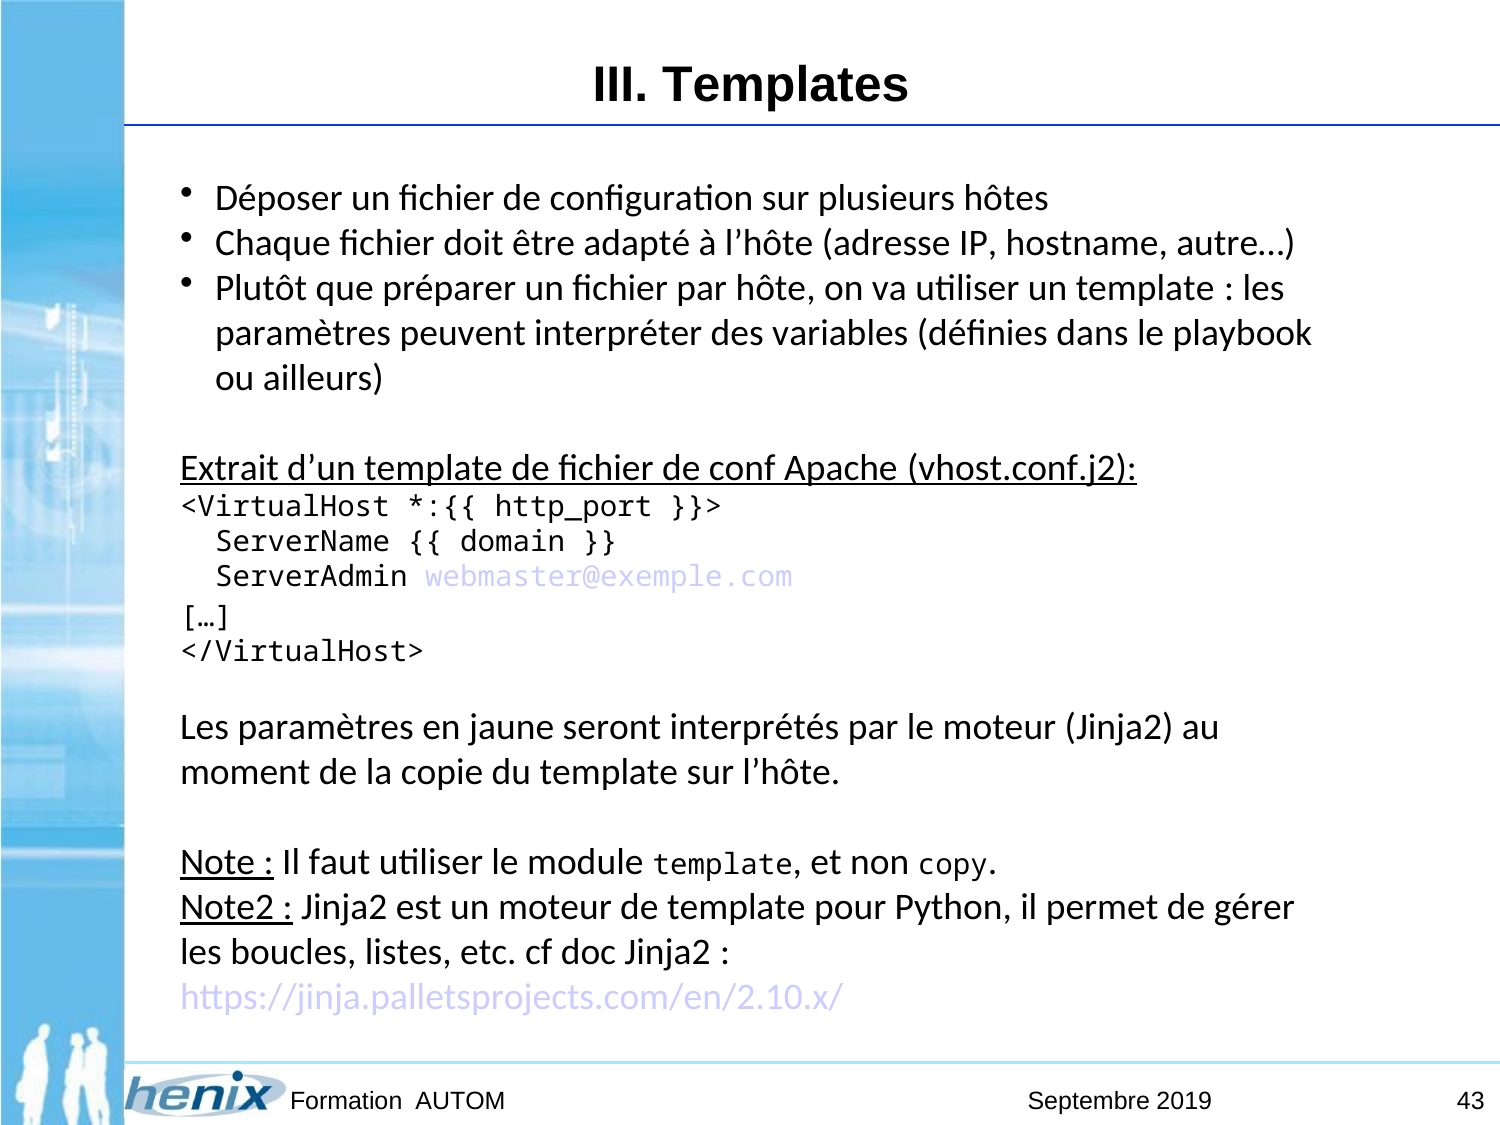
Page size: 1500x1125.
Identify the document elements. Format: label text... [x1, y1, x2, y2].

picture [0, 0, 126, 1125]
text_box Déposer un fichier de configuration sur plusieurs hôtes Chaque fichier doit être adapté à l’hôte (adresse IP, hostname, autre…) Plutôt que préparer un fichier par hôte, on va utiliser un template : les paramètres peuvent interpréter des variables (définies dans le playbook ou ailleurs) Extrait d’un template de fichier de conf Apache (vhost.conf.j2): <VirtualHost *:{{ http_port }}> ServerName {{ domain }} ServerAdmin webmaster@exemple.com […] </VirtualHost> Les paramètres en jaune seront interprétés par le moteur (Jinja2) au moment de la copie du template sur l’hôte. Note : Il faut utiliser le module template, et non copy. Note2 : Jinja2 est un moteur de template pour Python, il permet de gérer les boucles, listes, etc. cf doc Jinja2 : https://jinja.palletsprojects.com/en/2.10.x/ [165, 165, 1359, 1065]
text_box <numéro> [1452, 1084, 1490, 1115]
text_box Septembre 2019 [1025, 1084, 1264, 1115]
text_box [123, 1070, 287, 1117]
text_box III. Templates [138, 50, 1363, 112]
text_box Formation AUTOM [288, 1084, 507, 1115]
